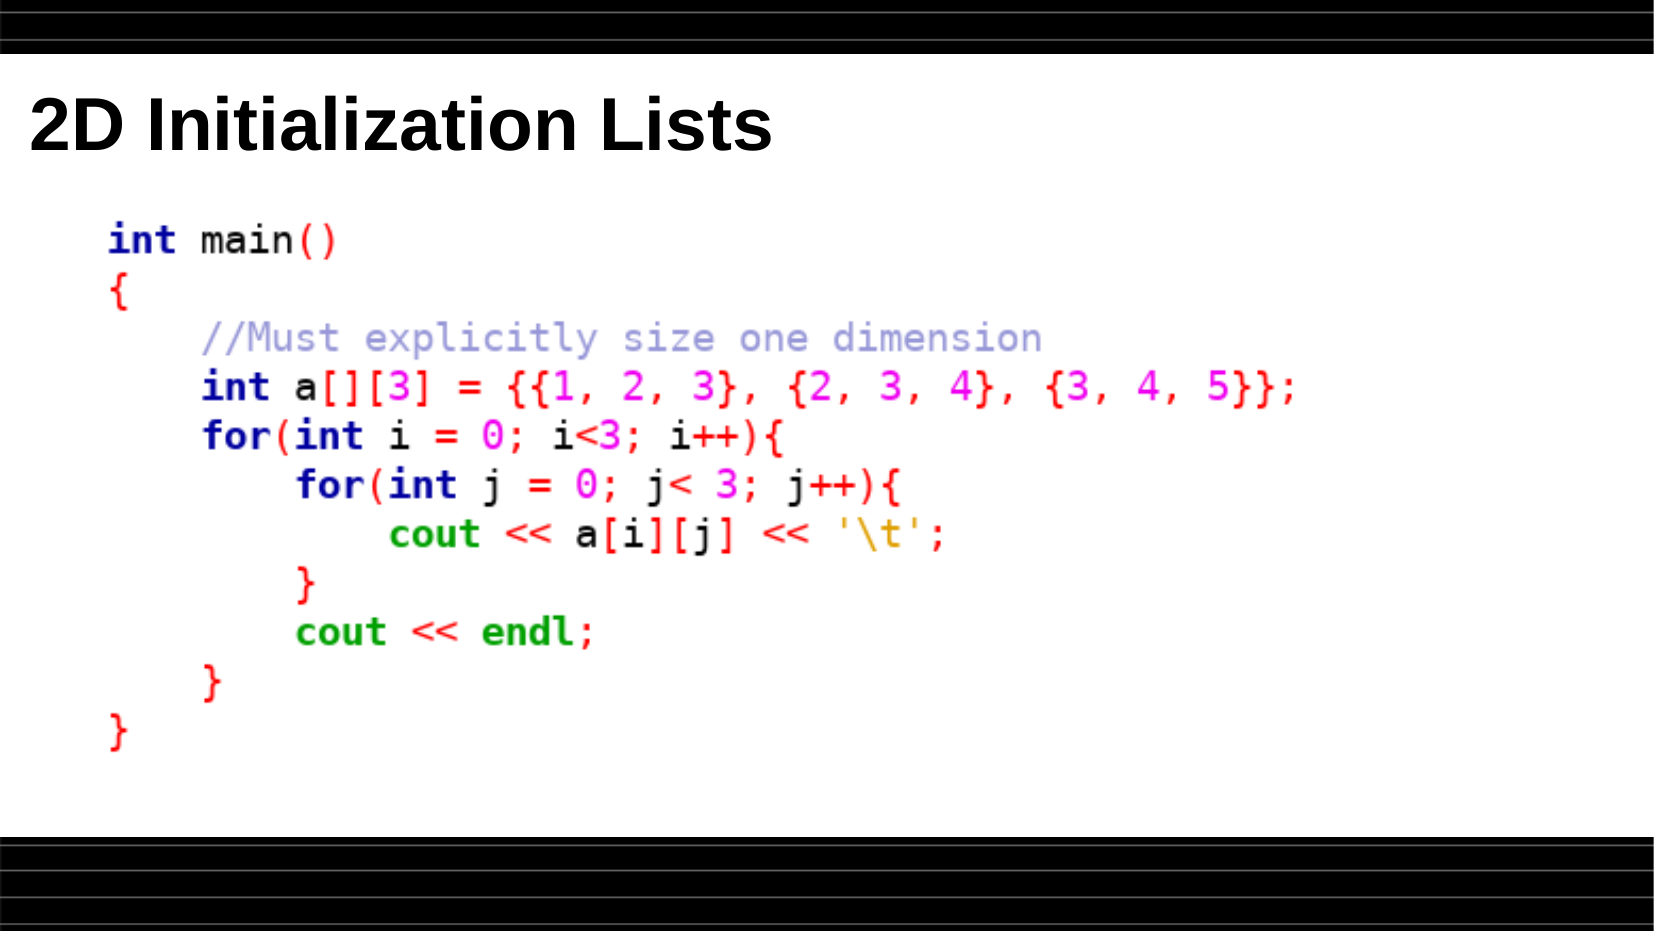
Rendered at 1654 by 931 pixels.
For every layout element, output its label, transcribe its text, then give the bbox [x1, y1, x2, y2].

picture [0, 0, 1654, 54]
picture [0, 837, 1654, 931]
picture [105, 209, 1324, 766]
text_box 2D Initialization Lists [15, 75, 1546, 174]
